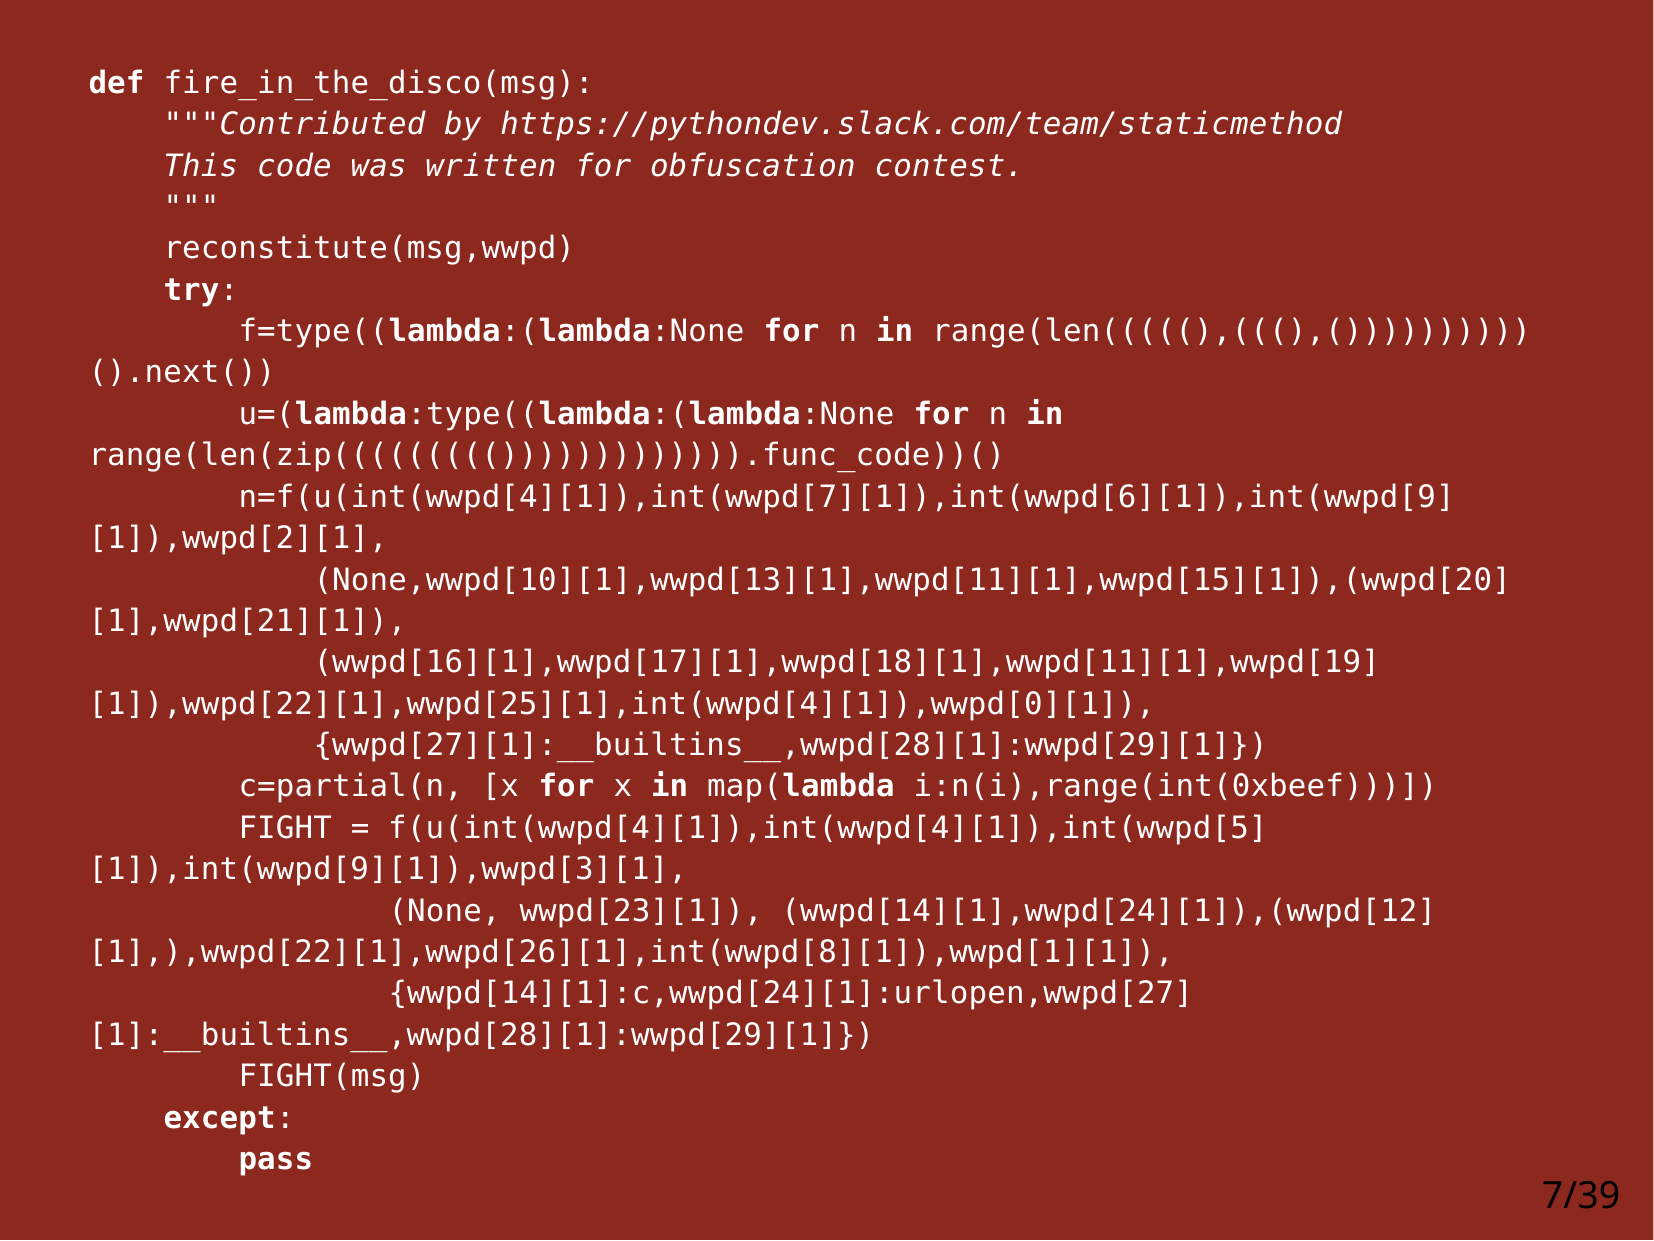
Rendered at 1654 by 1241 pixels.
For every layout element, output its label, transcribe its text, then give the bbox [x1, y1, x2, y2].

list def fire_in_the_disco(msg): """Contributed by https://pythondev.slack.com/team/staticmethod This code was written for obfuscation contest. """ reconstitute(msg,wwpd) try: f=type((lambda:(lambda:None for n in range(len(((((),(((),())))))))))().next()) u=(lambda:type((lambda:(lambda:None for n in range(len(zip((((((((())))))))))))).func_code))() n=f(u(int(wwpd[4][1]),int(wwpd[7][1]),int(wwpd[6][1]),int(wwpd[9][1]),wwpd[2][1], (None,wwpd[10][1],wwpd[13][1],wwpd[11][1],wwpd[15][1]),(wwpd[20][1],wwpd[21][1]), (wwpd[16][1],wwpd[17][1],wwpd[18][1],wwpd[11][1],wwpd[19][1]),wwpd[22][1],wwpd[25][1],int(wwpd[4][1]),wwpd[0][1]), {wwpd[27][1]:__builtins__,wwpd[28][1]:wwpd[29][1]}) c=partial(n, [x for x in map(lambda i:n(i),range(int(0xbeef)))]) FIGHT = f(u(int(wwpd[4][1]),int(wwpd[4][1]),int(wwpd[5][1]),int(wwpd[9][1]),wwpd[3][1], (None, wwpd[23][1]), (wwpd[14][1],wwpd[24][1]),(wwpd[12][1],),wwpd[22][1],wwpd[26][1],int(wwpd[8][1]),wwpd[1][1]), {wwpd[14][1]:c,wwpd[24][1]:urlopen,wwpd[27][1]:__builtins__,wwpd[28][1]:wwpd[29][1]}) FIGHT(msg) except: pass [0, 0, 1654, 1241]
